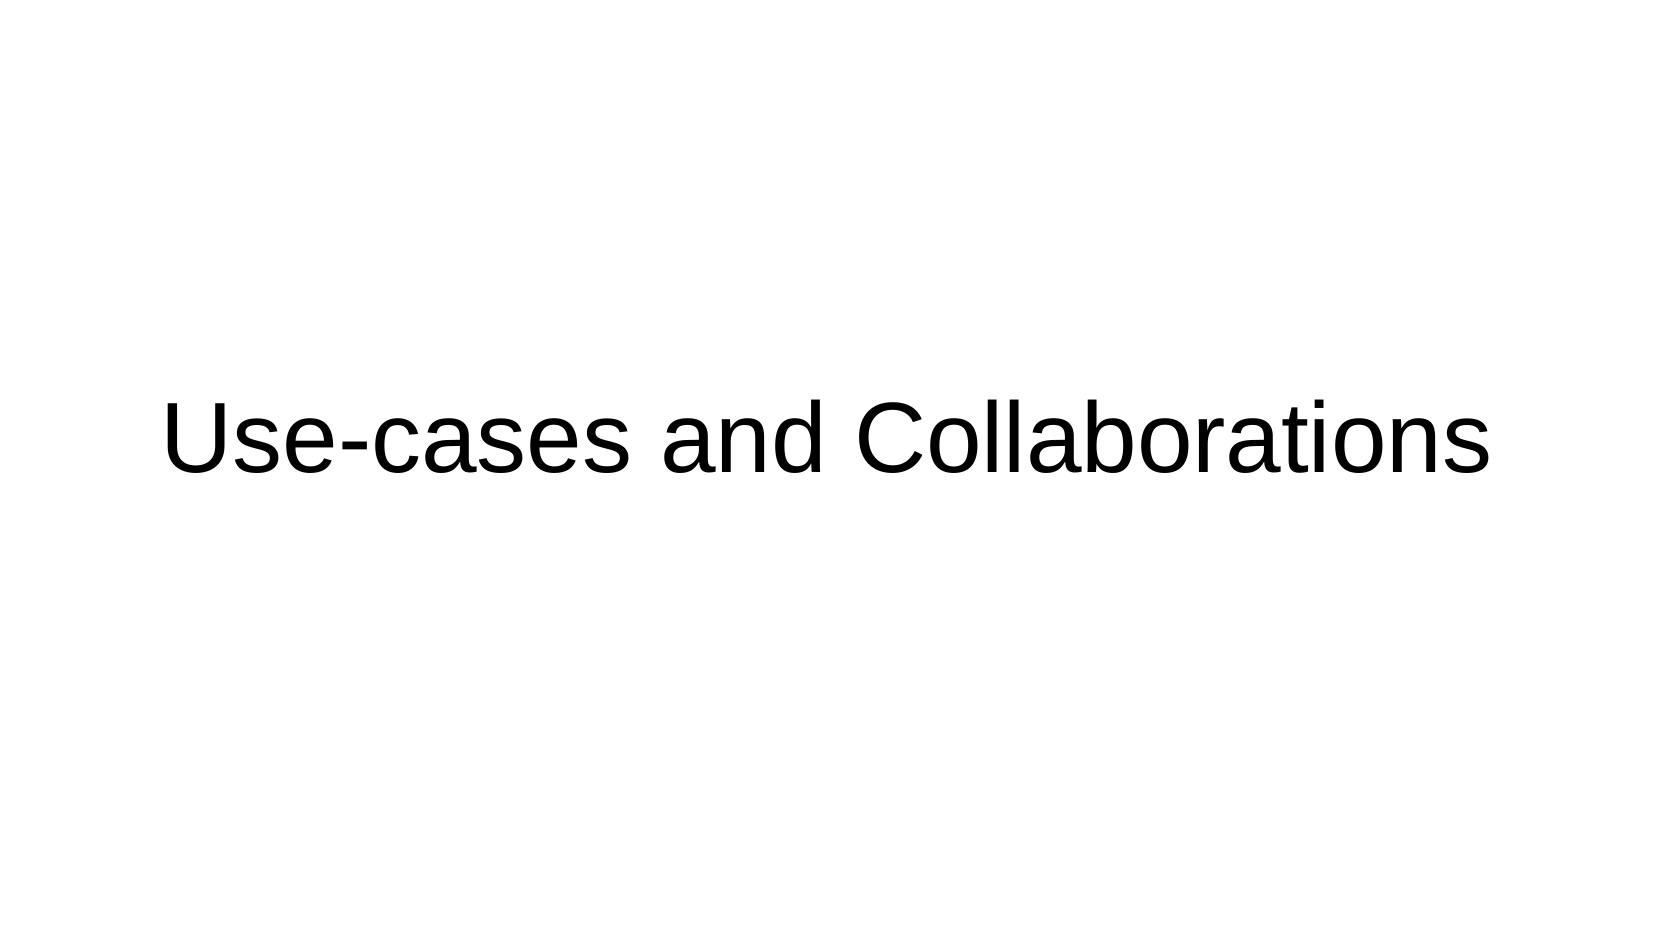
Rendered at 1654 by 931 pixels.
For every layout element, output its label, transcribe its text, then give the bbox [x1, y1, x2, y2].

text_box Use-cases and Collaborations [82, 108, 1571, 767]
